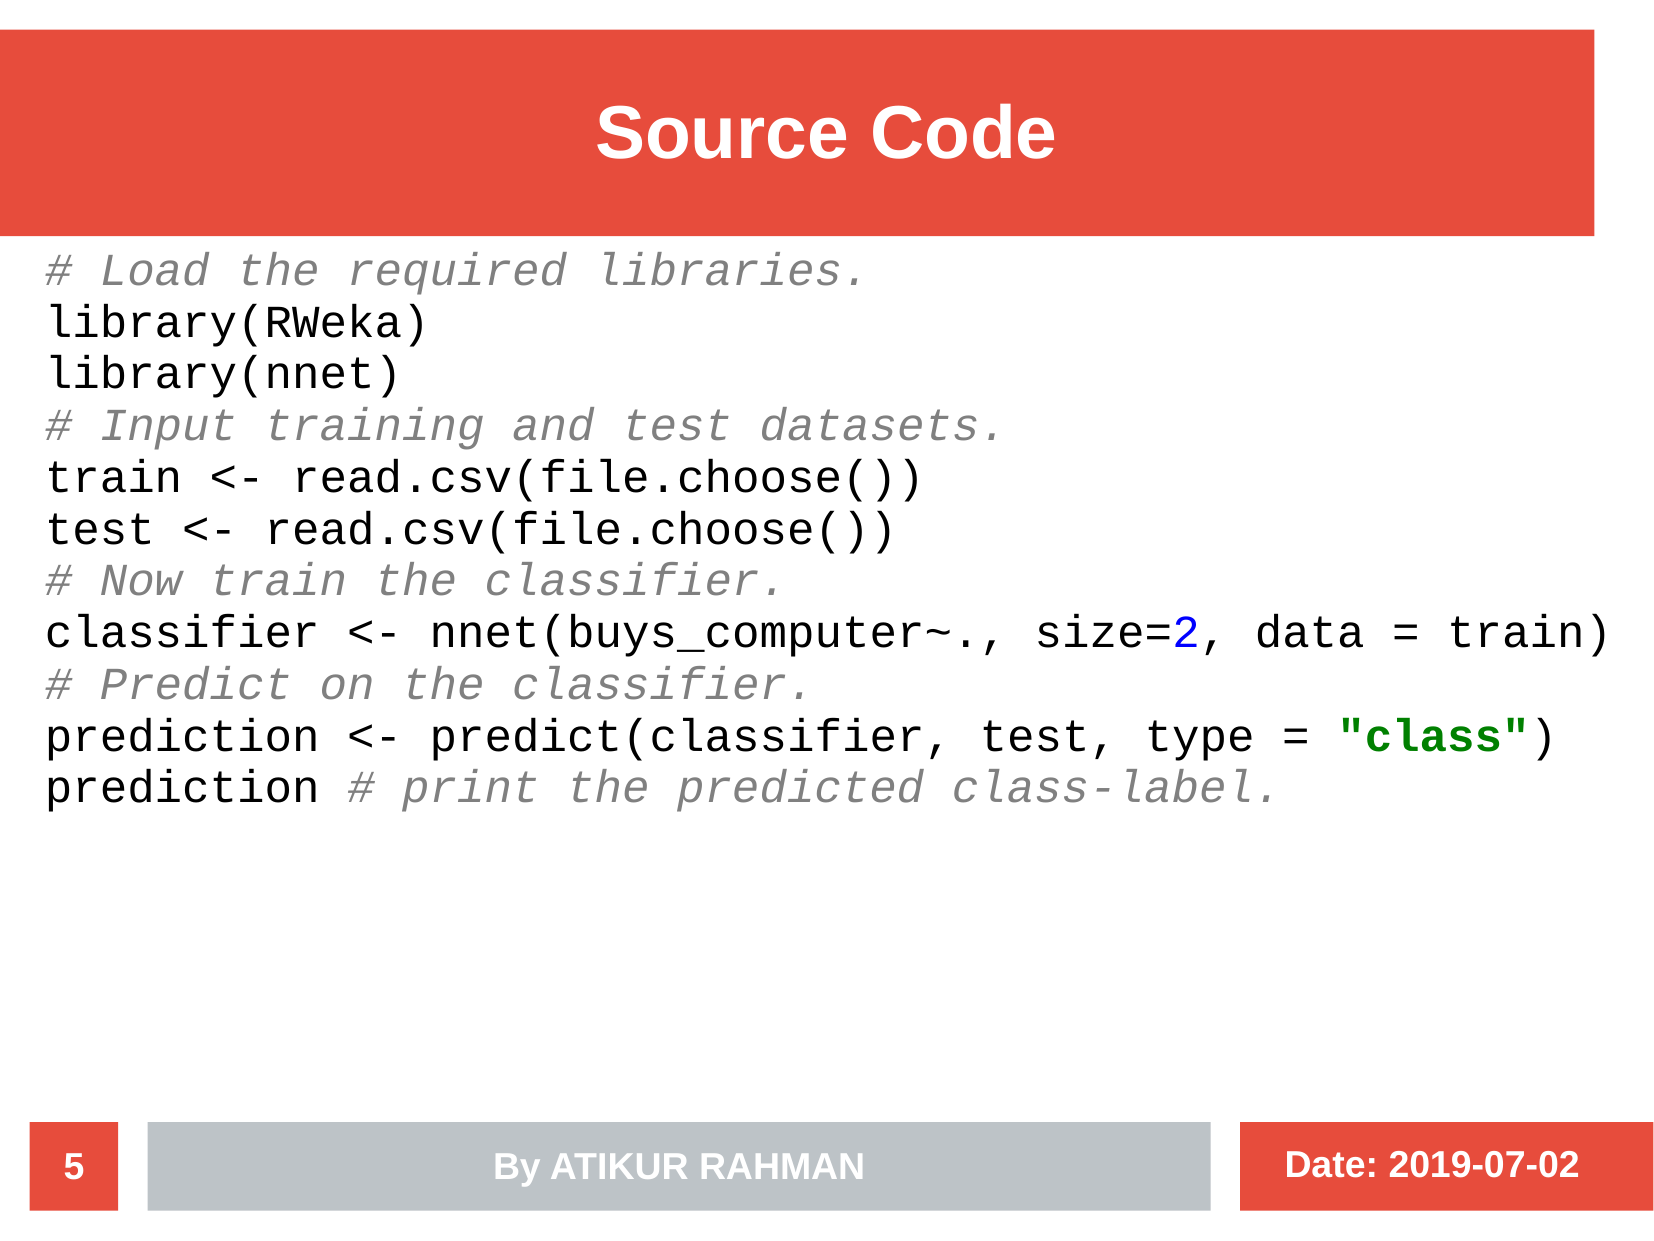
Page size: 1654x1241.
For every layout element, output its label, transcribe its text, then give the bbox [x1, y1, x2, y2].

text_box # Load the required libraries. library(RWeka) library(nnet) # Input training and test datasets. train <- read.csv(file.choose()) test <- read.csv(file.choose()) # Now train the classifier. classifier <- nnet(buys_computer~., size=2, data = train) # Predict on the classifier. prediction <- predict(classifier, test, type = "class") prediction # print the predicted class-label. [30, 240, 1635, 1107]
title Source Code [266, 59, 1388, 207]
